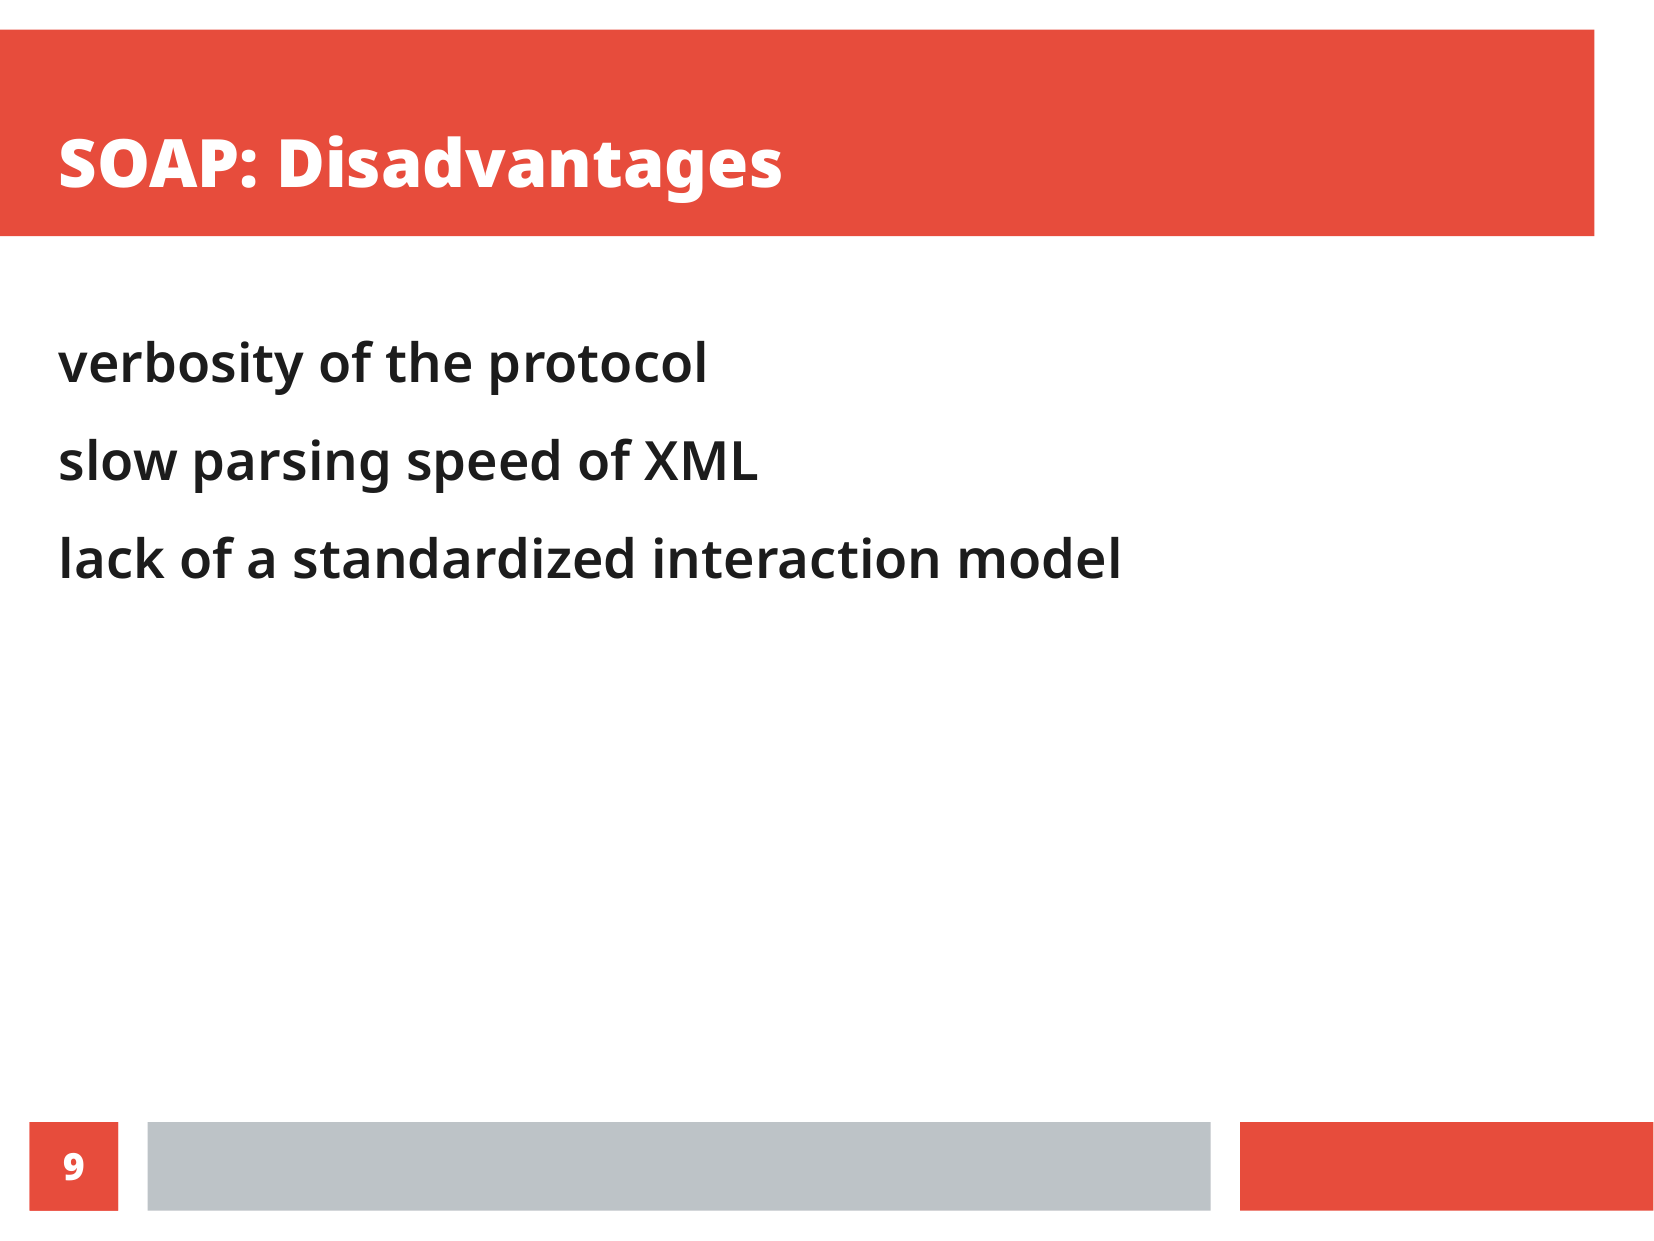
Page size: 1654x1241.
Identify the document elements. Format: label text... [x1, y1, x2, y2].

title SOAP: Disadvantages [59, 59, 1595, 207]
list verbosity of the protocol slow parsing speed of XML lack of a standardized interaction model [59, 324, 1565, 1093]
